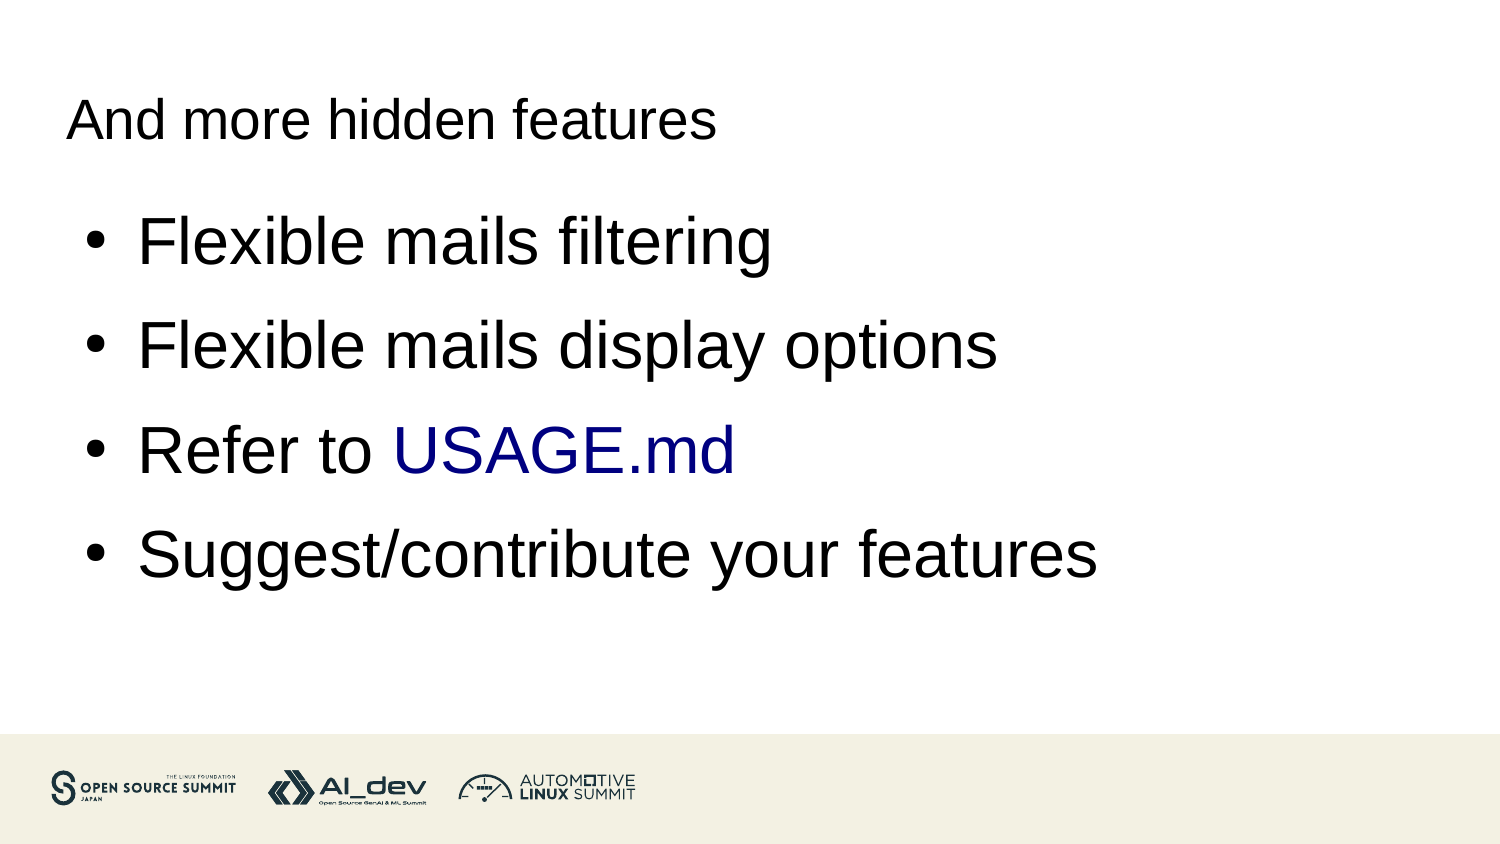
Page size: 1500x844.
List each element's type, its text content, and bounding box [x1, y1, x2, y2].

list Flexible mails filtering Flexible mails display options Refer to USAGE.md Suggest/contribute your features [51, 189, 1449, 734]
title And more hidden features [51, 72, 1449, 167]
